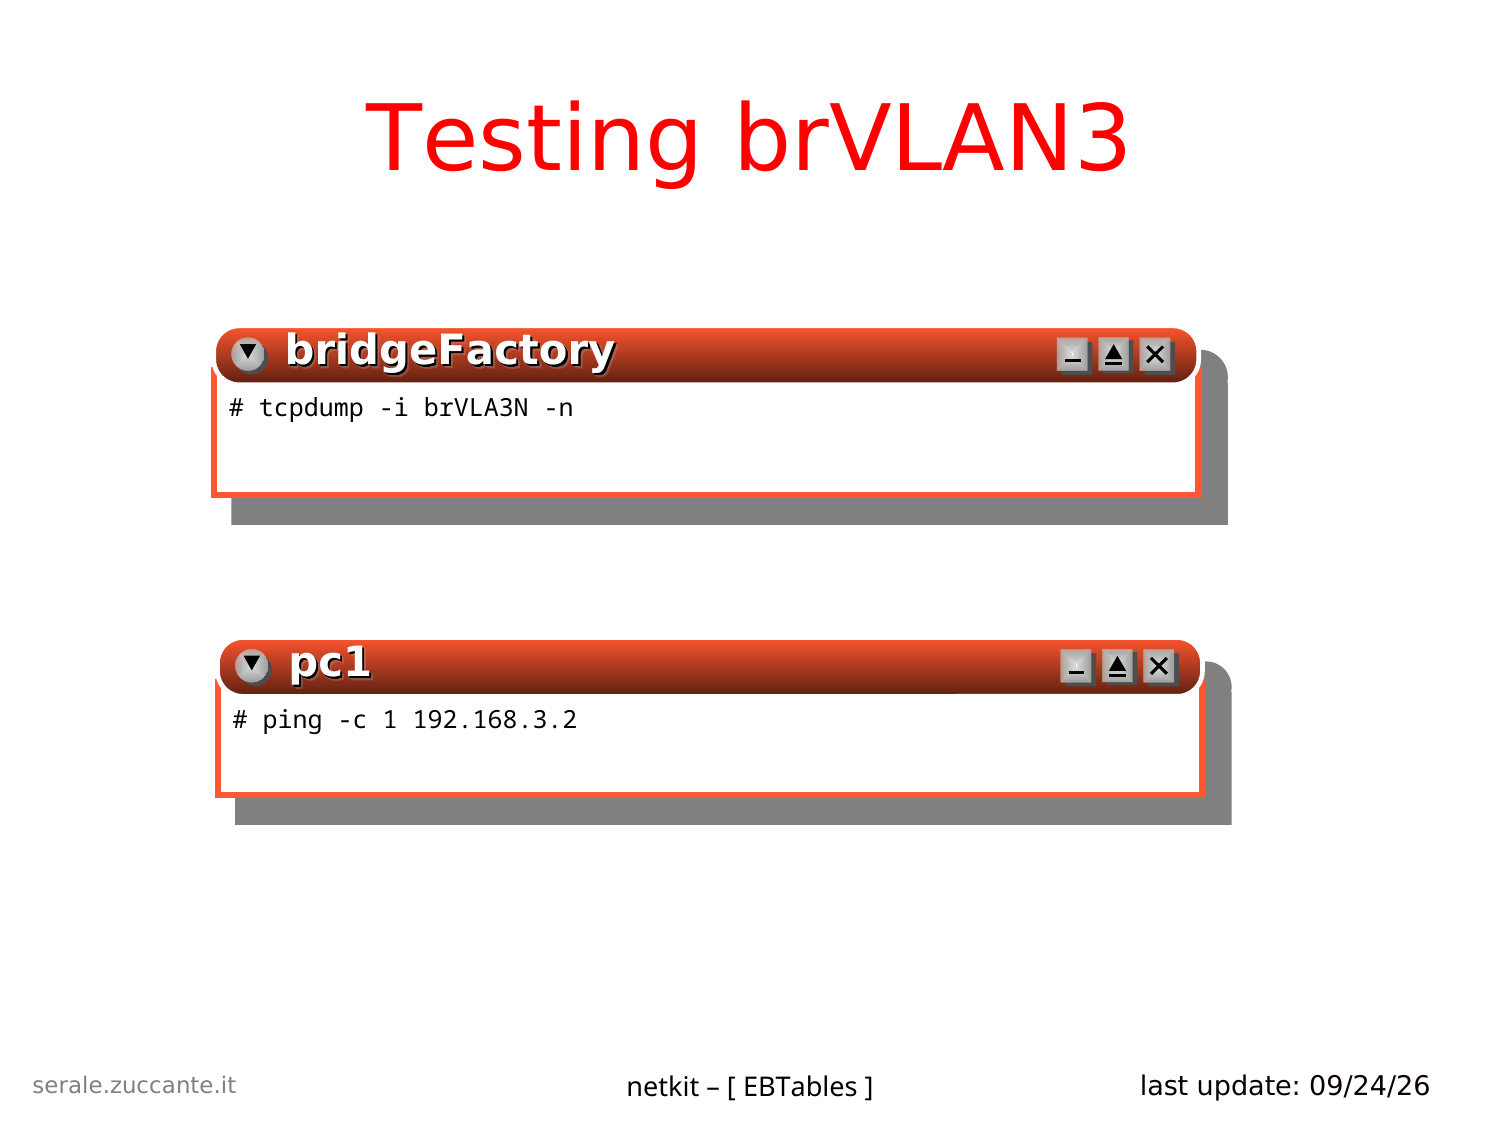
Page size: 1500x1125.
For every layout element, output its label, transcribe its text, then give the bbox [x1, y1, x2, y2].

text_box [235, 637, 1232, 825]
text_box [231, 325, 1228, 525]
text_box pc1 [288, 637, 1025, 697]
text_box # ping -c 1 192.168.3.2 [217, 682, 1203, 795]
text_box [217, 637, 288, 697]
text_box bridgeFactory [284, 325, 1022, 385]
text_box [213, 325, 284, 385]
text_box # tcpdump -i brVLA3N -n [214, 370, 1199, 496]
title Testing brVLAN3 [75, 28, 1426, 250]
